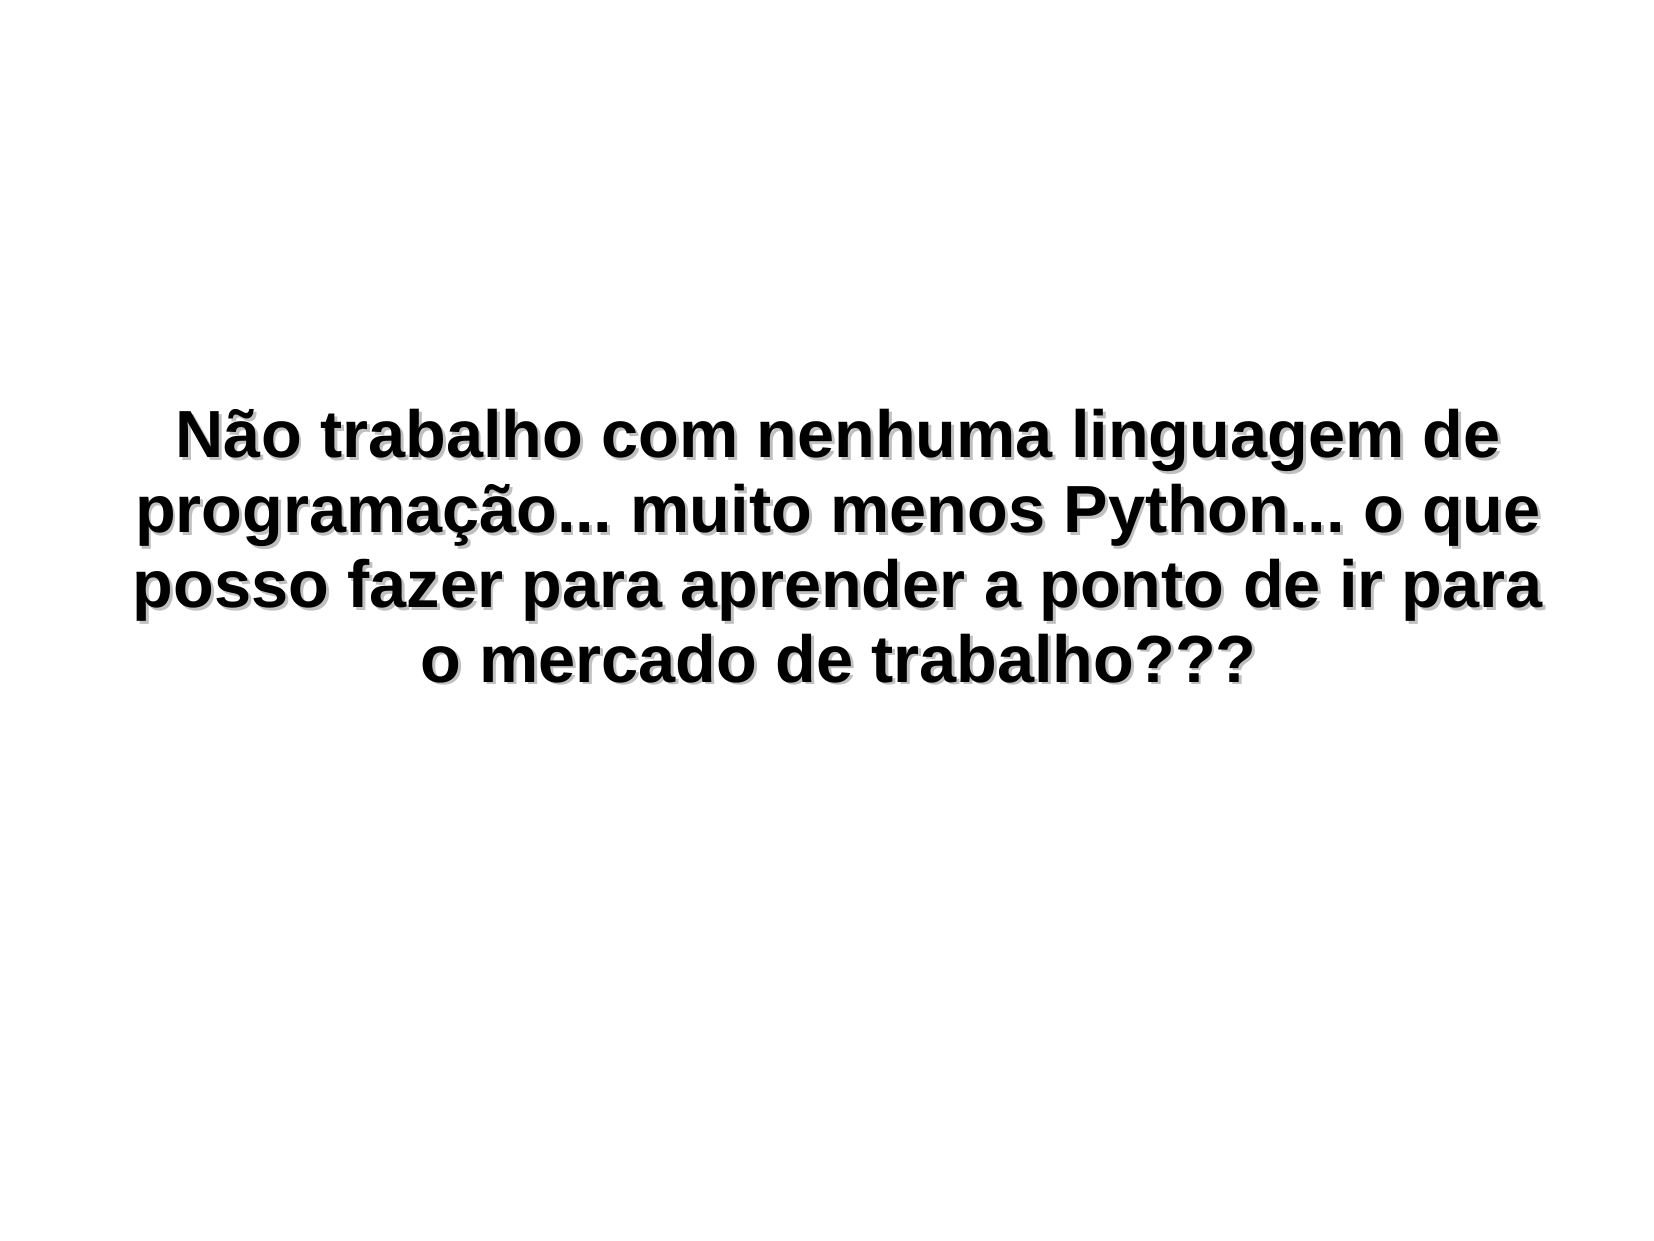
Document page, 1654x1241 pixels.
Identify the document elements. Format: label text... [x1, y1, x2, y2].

text_box Não trabalho com nenhuma linguagem de programação... muito menos Python... o que posso fazer para aprender a ponto de ir para o mercado de trabalho??? [94, 390, 1583, 702]
